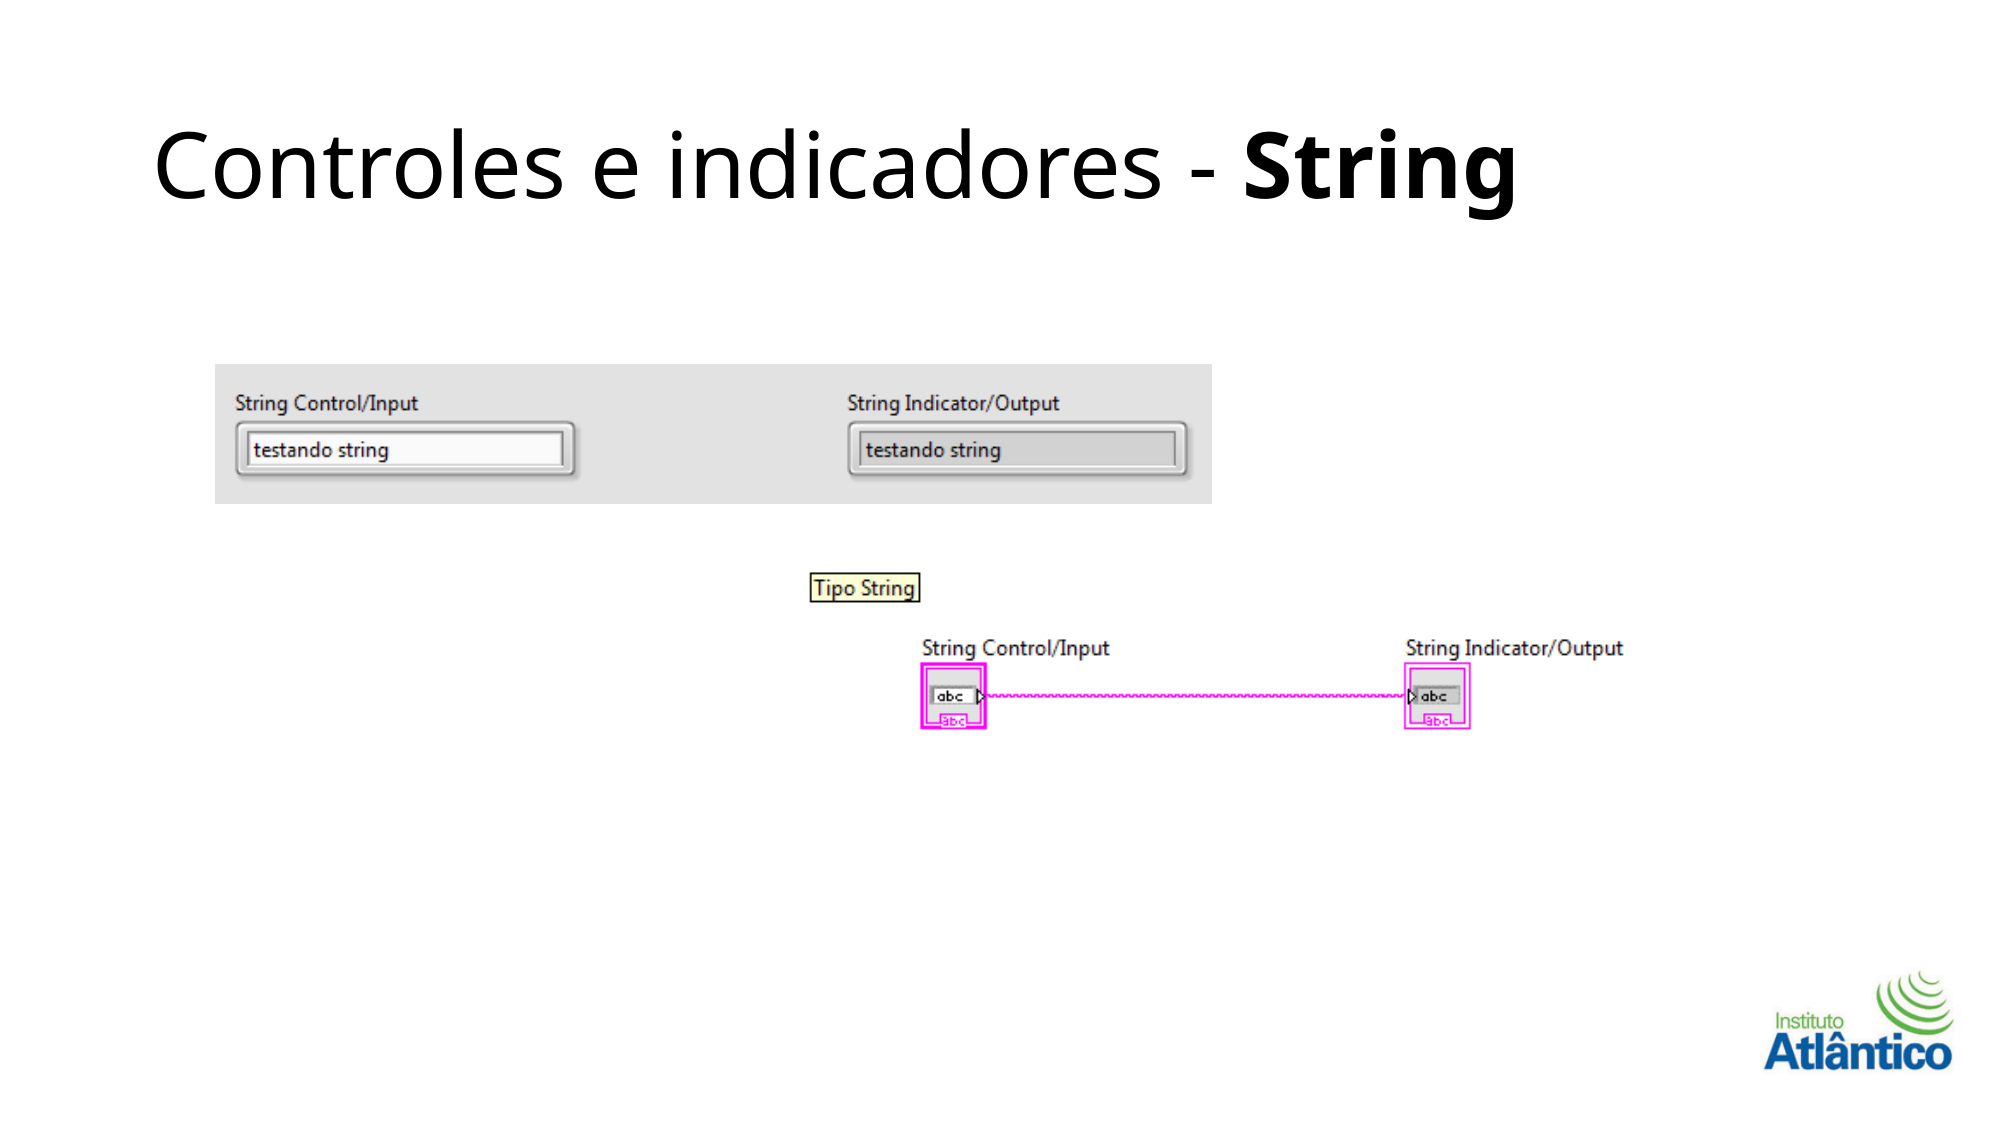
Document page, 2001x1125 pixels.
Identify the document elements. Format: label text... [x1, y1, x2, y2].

picture [1717, 930, 2000, 1120]
title Controles e indicadores - String [137, 59, 1863, 278]
picture [215, 365, 1212, 504]
picture [798, 557, 1720, 749]
